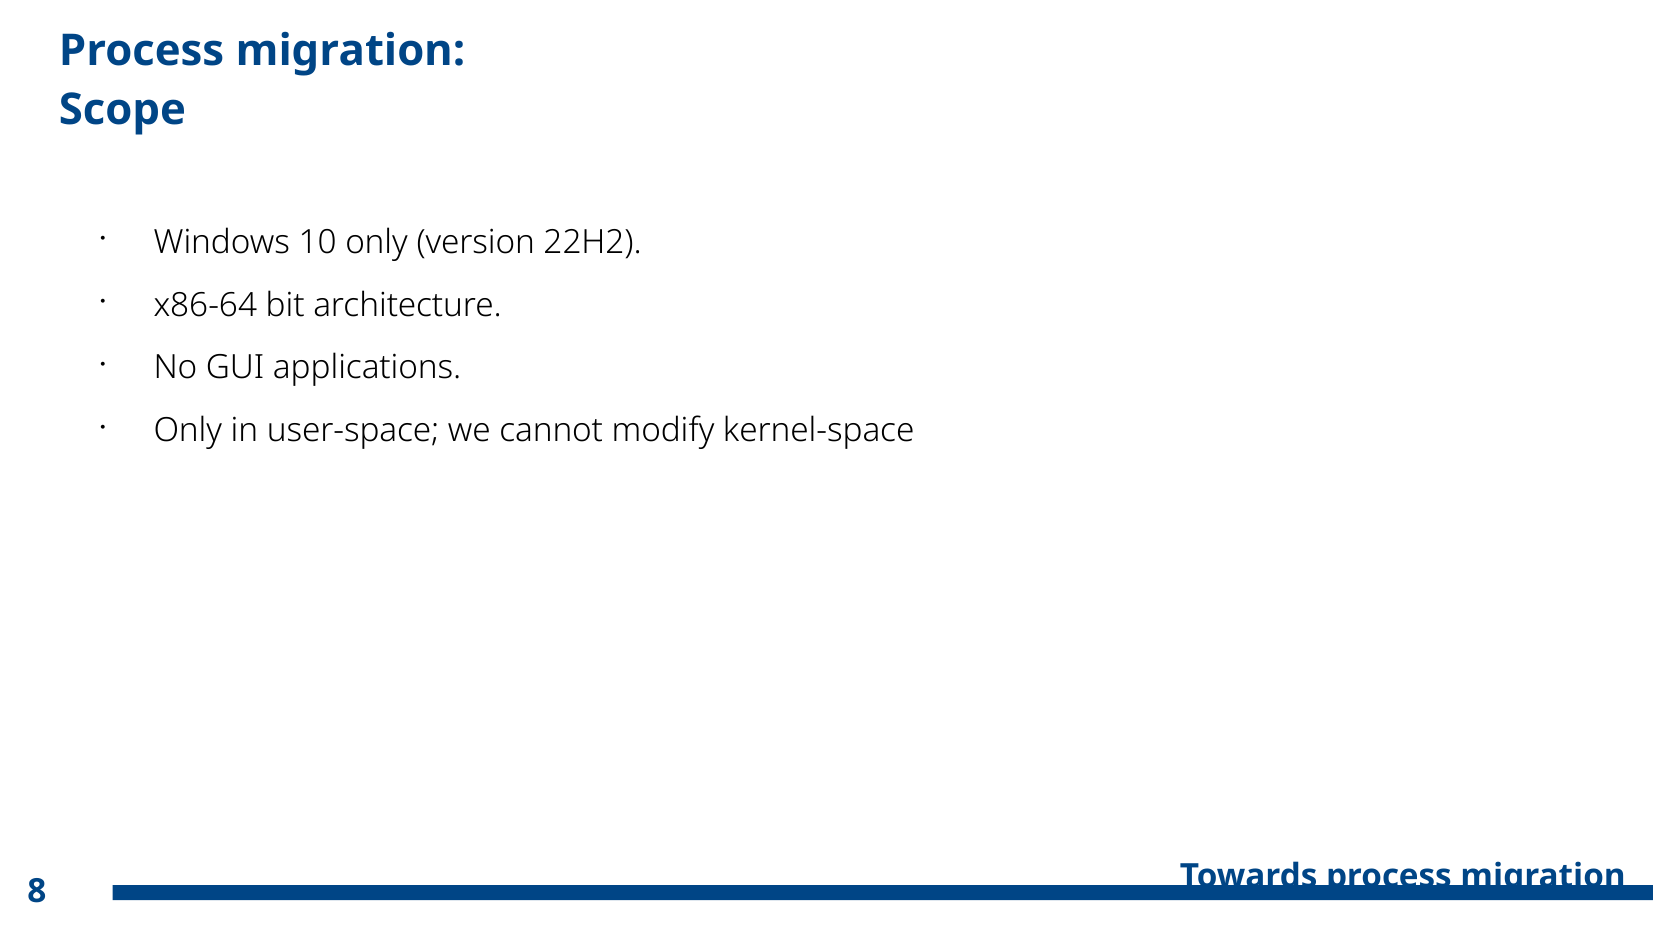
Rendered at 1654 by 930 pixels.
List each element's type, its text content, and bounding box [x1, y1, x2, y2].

title Process migration: Scope [58, 26, 1594, 138]
list Windows 10 only (version 22H2). x86-64 bit architecture. No GUI applications. Only in user-space; we cannot modify kernel-space [82, 217, 1571, 757]
